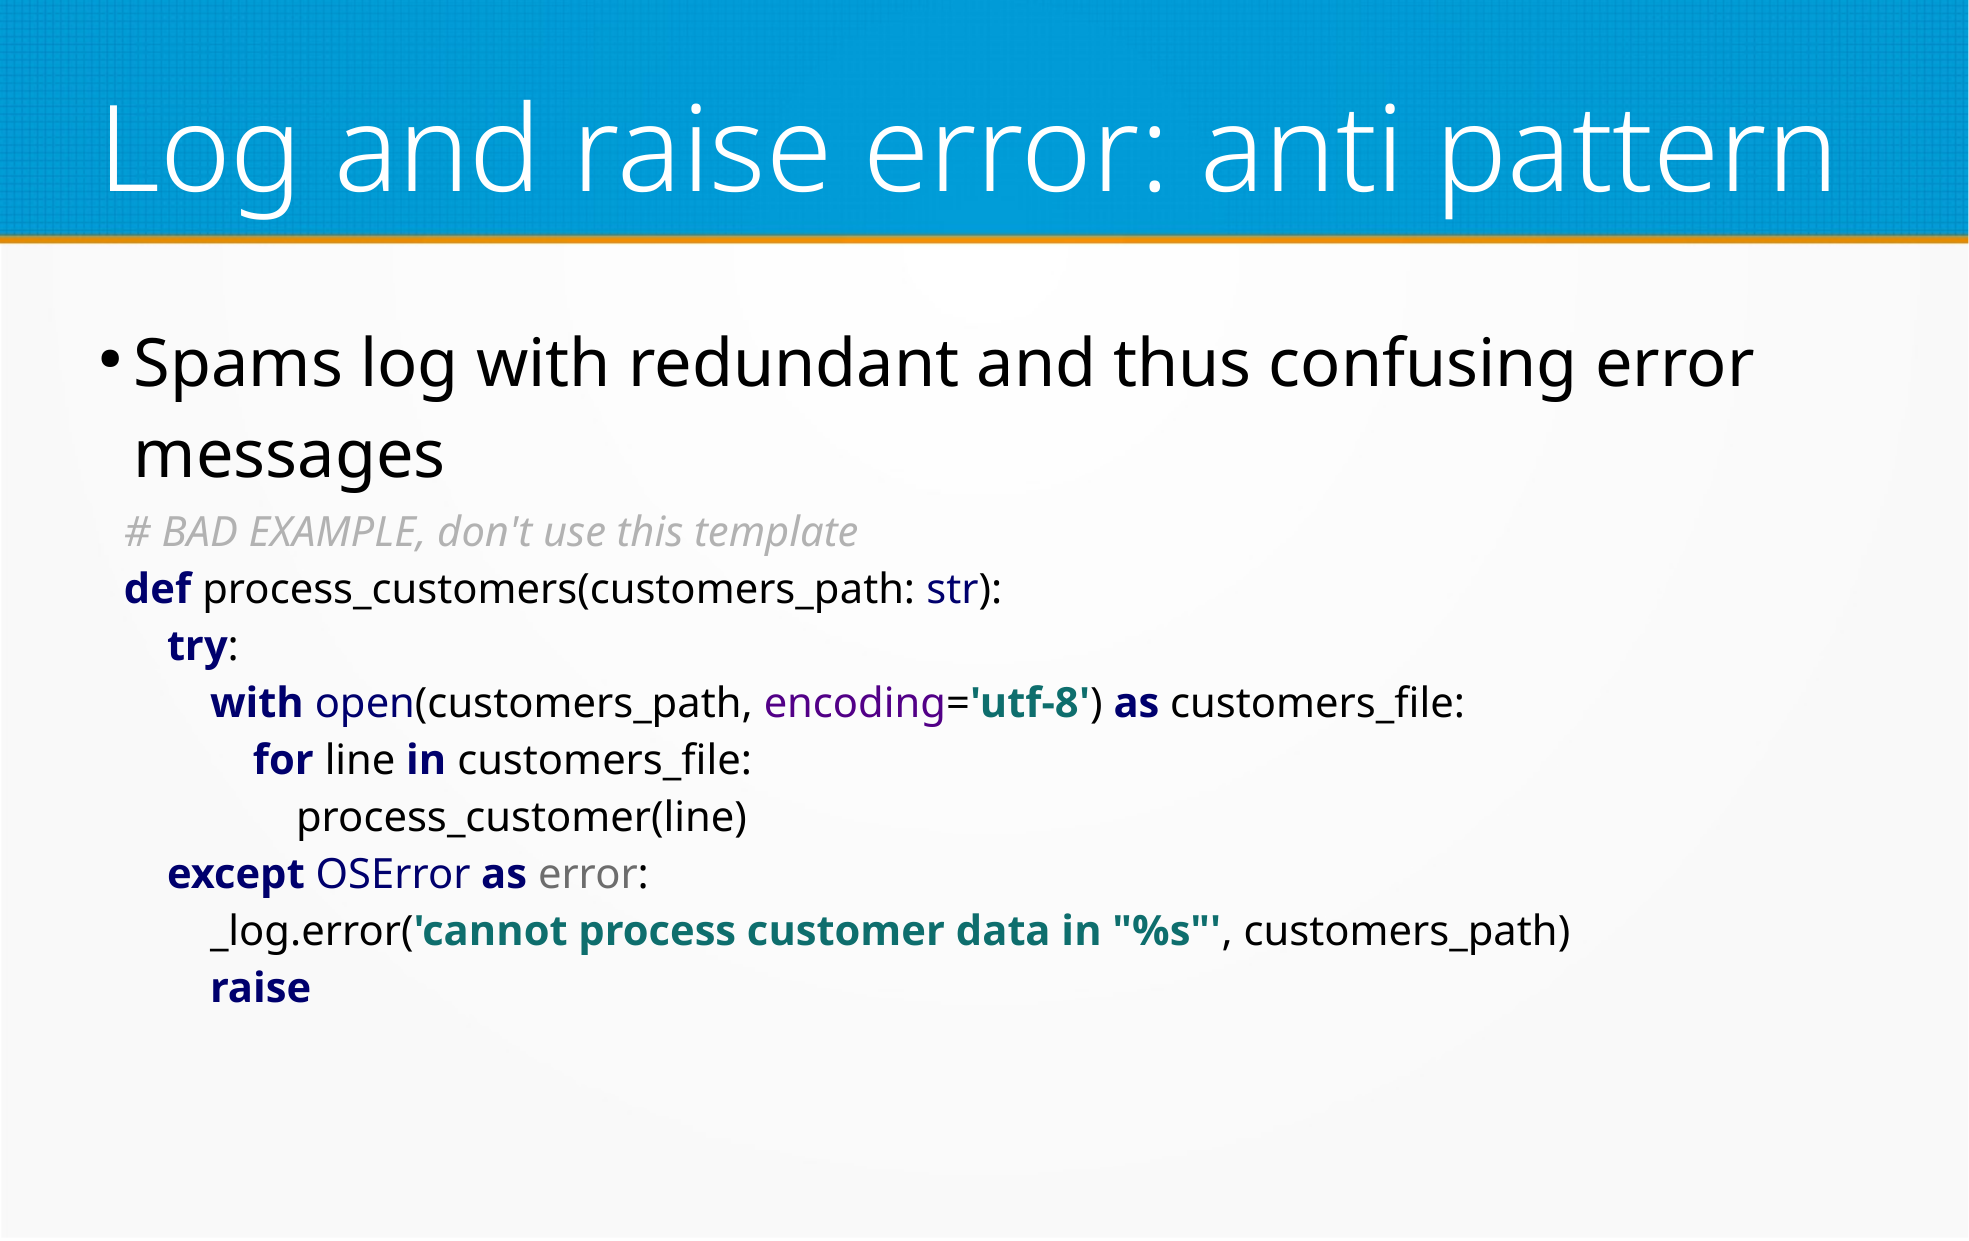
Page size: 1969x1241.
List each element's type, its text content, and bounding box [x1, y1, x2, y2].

title Log and raise error: anti pattern [98, 19, 1870, 227]
list Spams log with redundant and thus confusing error messages [98, 315, 1861, 1081]
text_box # BAD EXAMPLE, don't use this template def process_customers(customers_path: str): try: with open(customers_path, encoding='utf-8') as customers_file: for line in customers_file: process_customer(line) except OSError as error: _log.error('cannot process customer data in "%s"', customers_path) raise [118, 496, 1796, 1077]
picture [0, 233, 1969, 1241]
